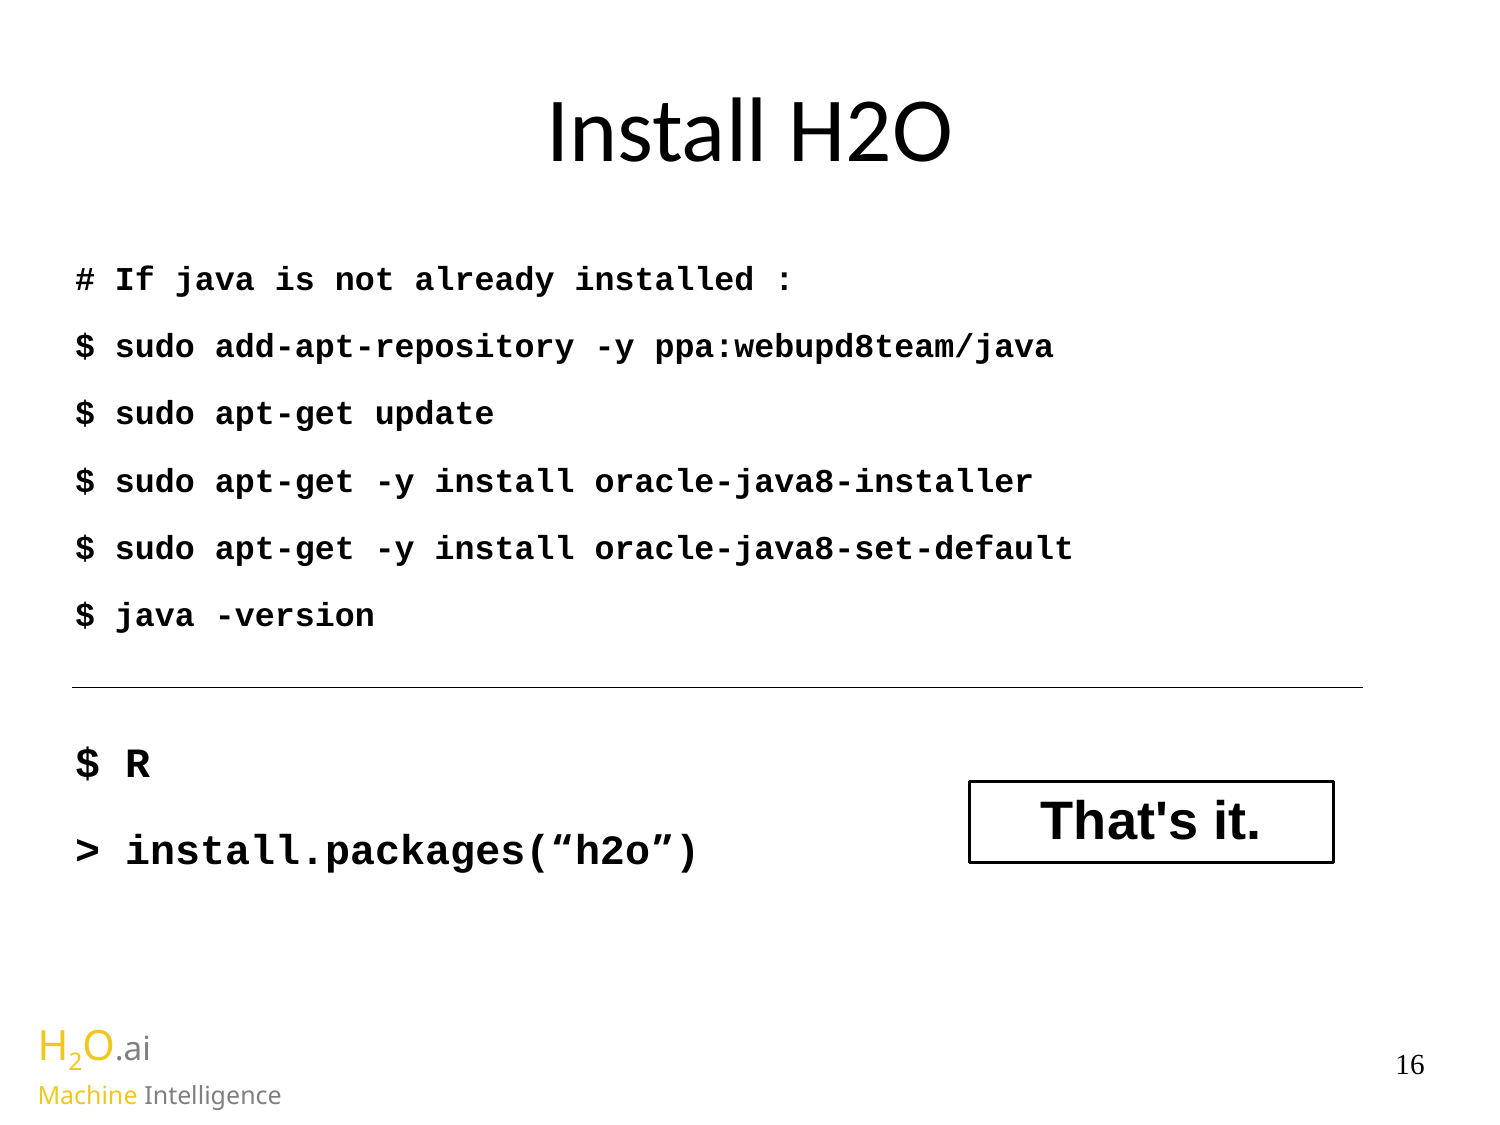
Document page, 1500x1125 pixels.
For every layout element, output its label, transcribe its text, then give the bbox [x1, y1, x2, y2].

text_box That's it. [969, 781, 1334, 863]
title Install H2O [75, 15, 1425, 262]
list # If java is not already installed : $ sudo add-apt-repository -y ppa:webupd8team/java $ sudo apt-get update $ sudo apt-get -y install oracle-java8-installer $ sudo apt-get -y install oracle-java8-set-default $ java -version $ R > install.packages(“h2o”) [75, 262, 1425, 1125]
